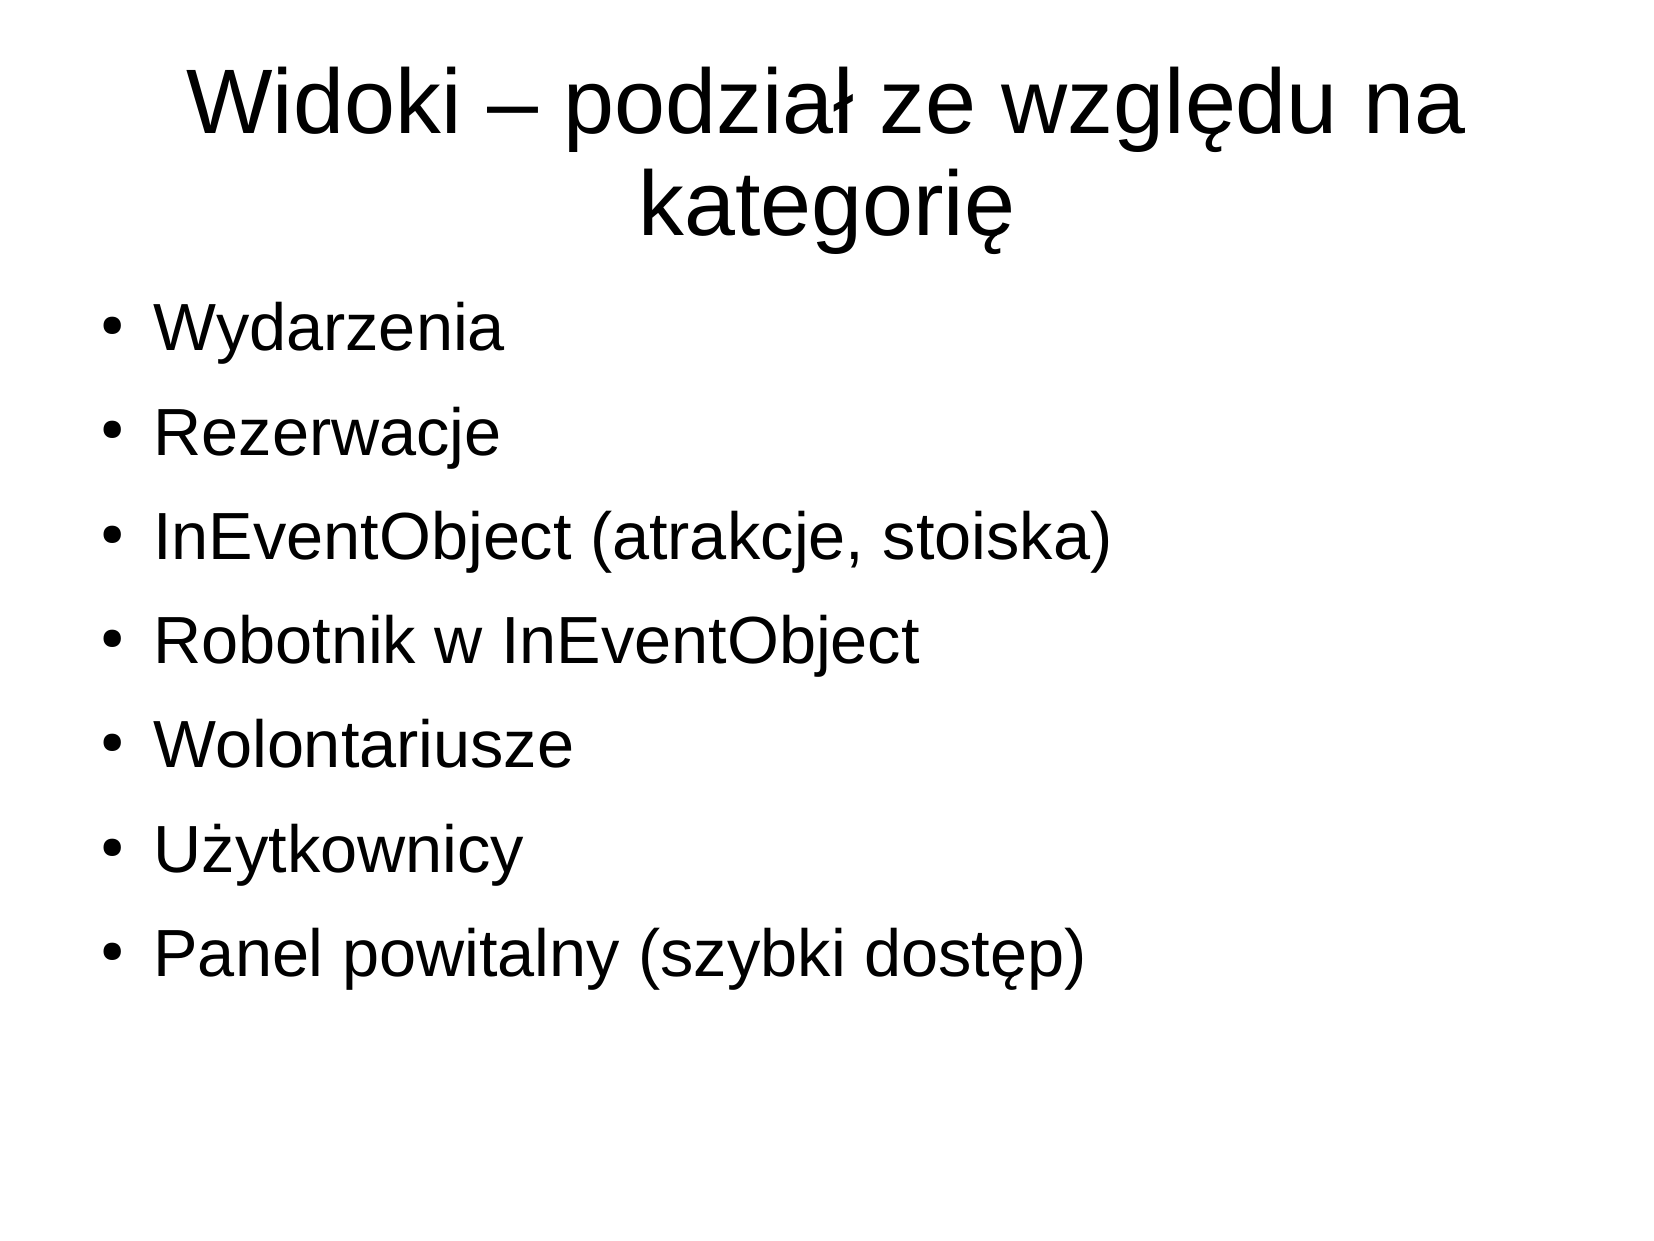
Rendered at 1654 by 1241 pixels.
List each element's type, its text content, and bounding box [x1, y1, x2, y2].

list Wydarzenia Rezerwacje InEventObject (atrakcje, stoiska) Robotnik w InEventObject Wolontariusze Użytkownicy Panel powitalny (szybki dostęp) [82, 290, 1571, 1010]
title Widoki – podział ze względu na kategorię [82, 49, 1571, 257]
